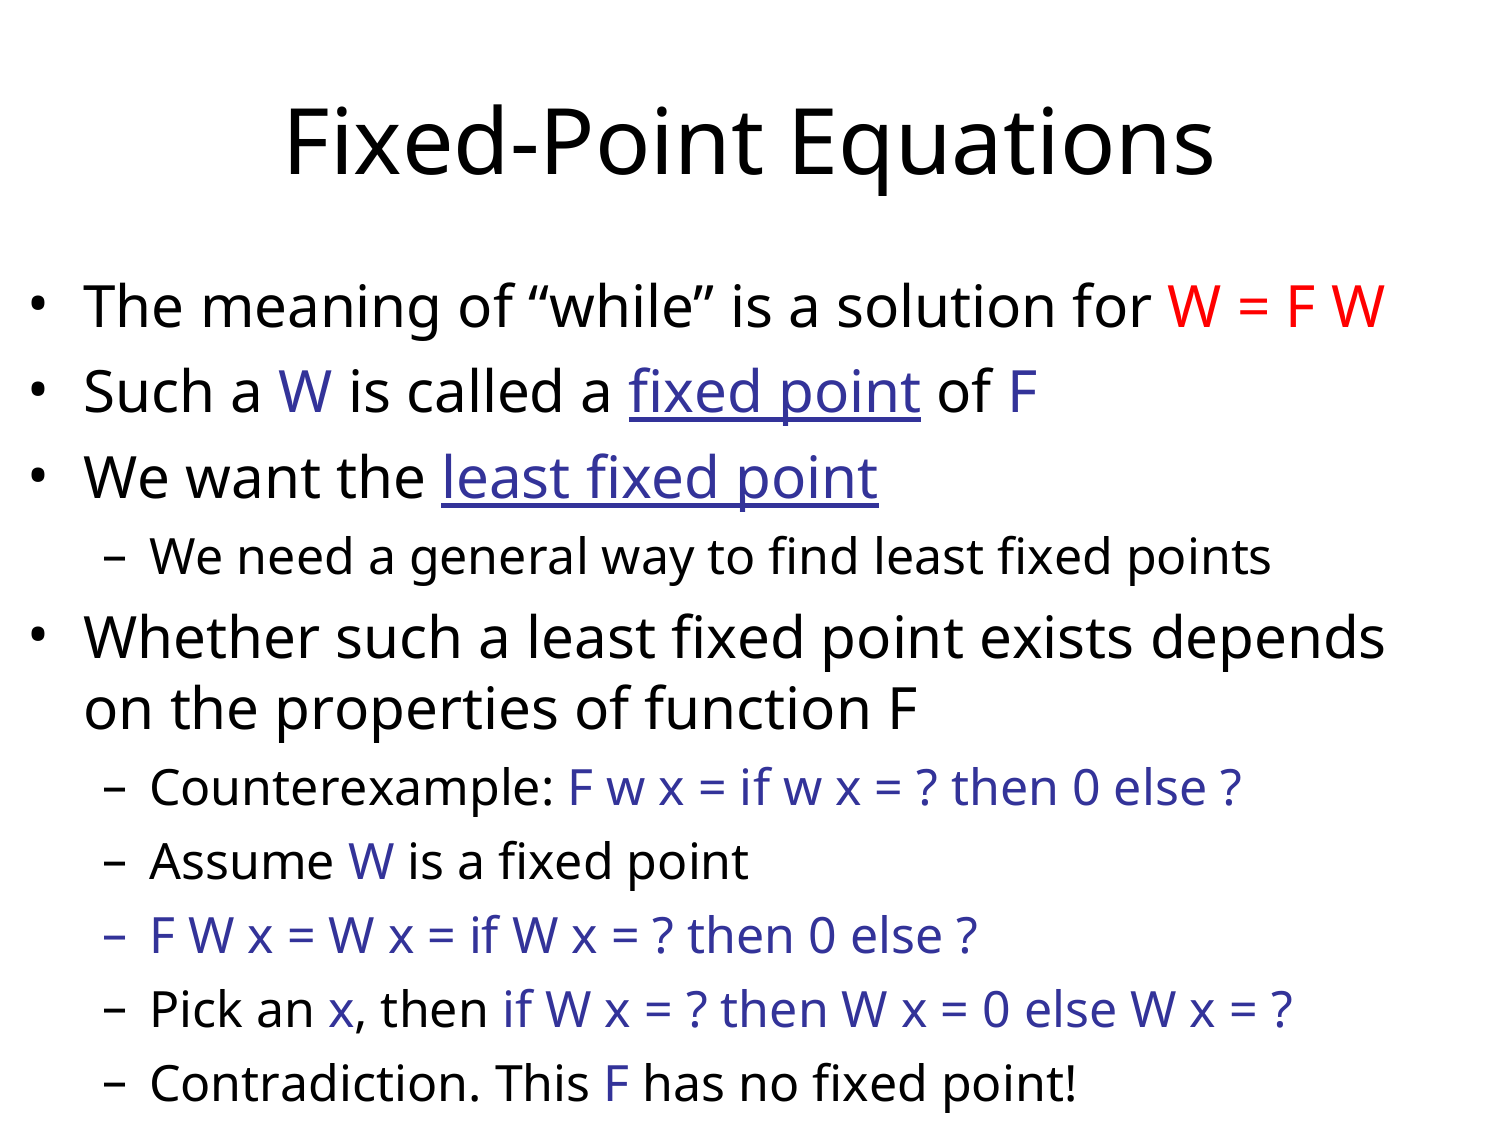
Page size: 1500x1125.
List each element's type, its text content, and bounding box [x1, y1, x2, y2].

title Fixed-Point Equations [75, 45, 1426, 233]
list The meaning of “while” is a solution for W = F W Such a W is called a fixed point of F We want the least fixed point We need a general way to find least fixed points Whether such a least fixed point exists depends on the properties of function F Counterexample: F w x = if w x = ? then 0 else ? Assume W is a fixed point F W x = W x = if W x = ? then 0 else ? Pick an x, then if W x = ? then W x = 0 else W x = ? Contradiction. This F has no fixed point! [12, 262, 1488, 1101]
